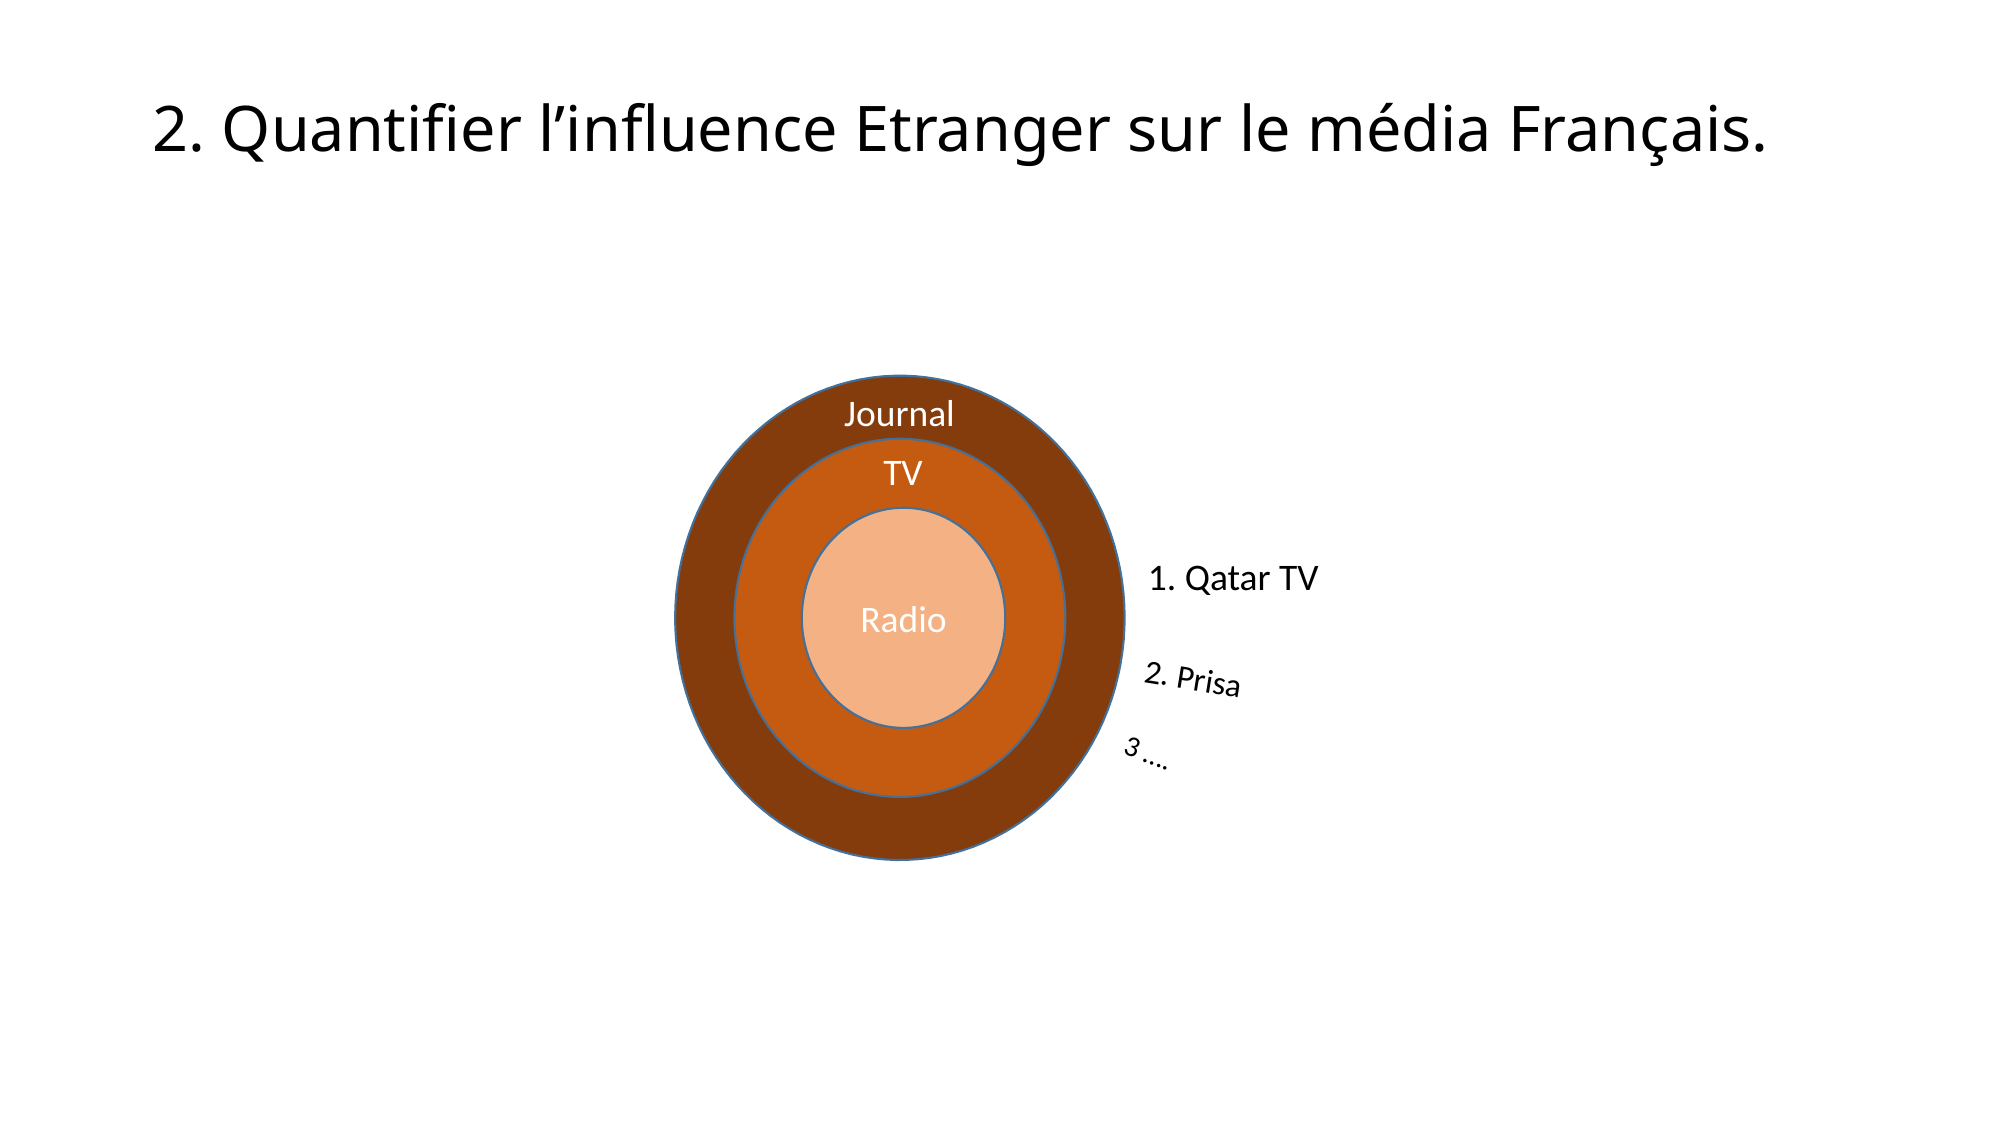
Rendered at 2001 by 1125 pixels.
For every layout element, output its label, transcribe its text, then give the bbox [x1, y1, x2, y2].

text_box Radio [801, 513, 1006, 728]
text_box 3 …. [1103, 714, 1490, 897]
text_box 2. Prisa [1126, 639, 1524, 758]
text_box [675, 388, 1125, 861]
text_box Journal [829, 381, 1006, 454]
text_box 1. Qatar TV [1132, 545, 1527, 607]
text_box [853, 375, 947, 381]
text_box TV [868, 454, 972, 513]
title 2. Quantifier l’influence Etranger sur le média Français. [137, 59, 1863, 278]
